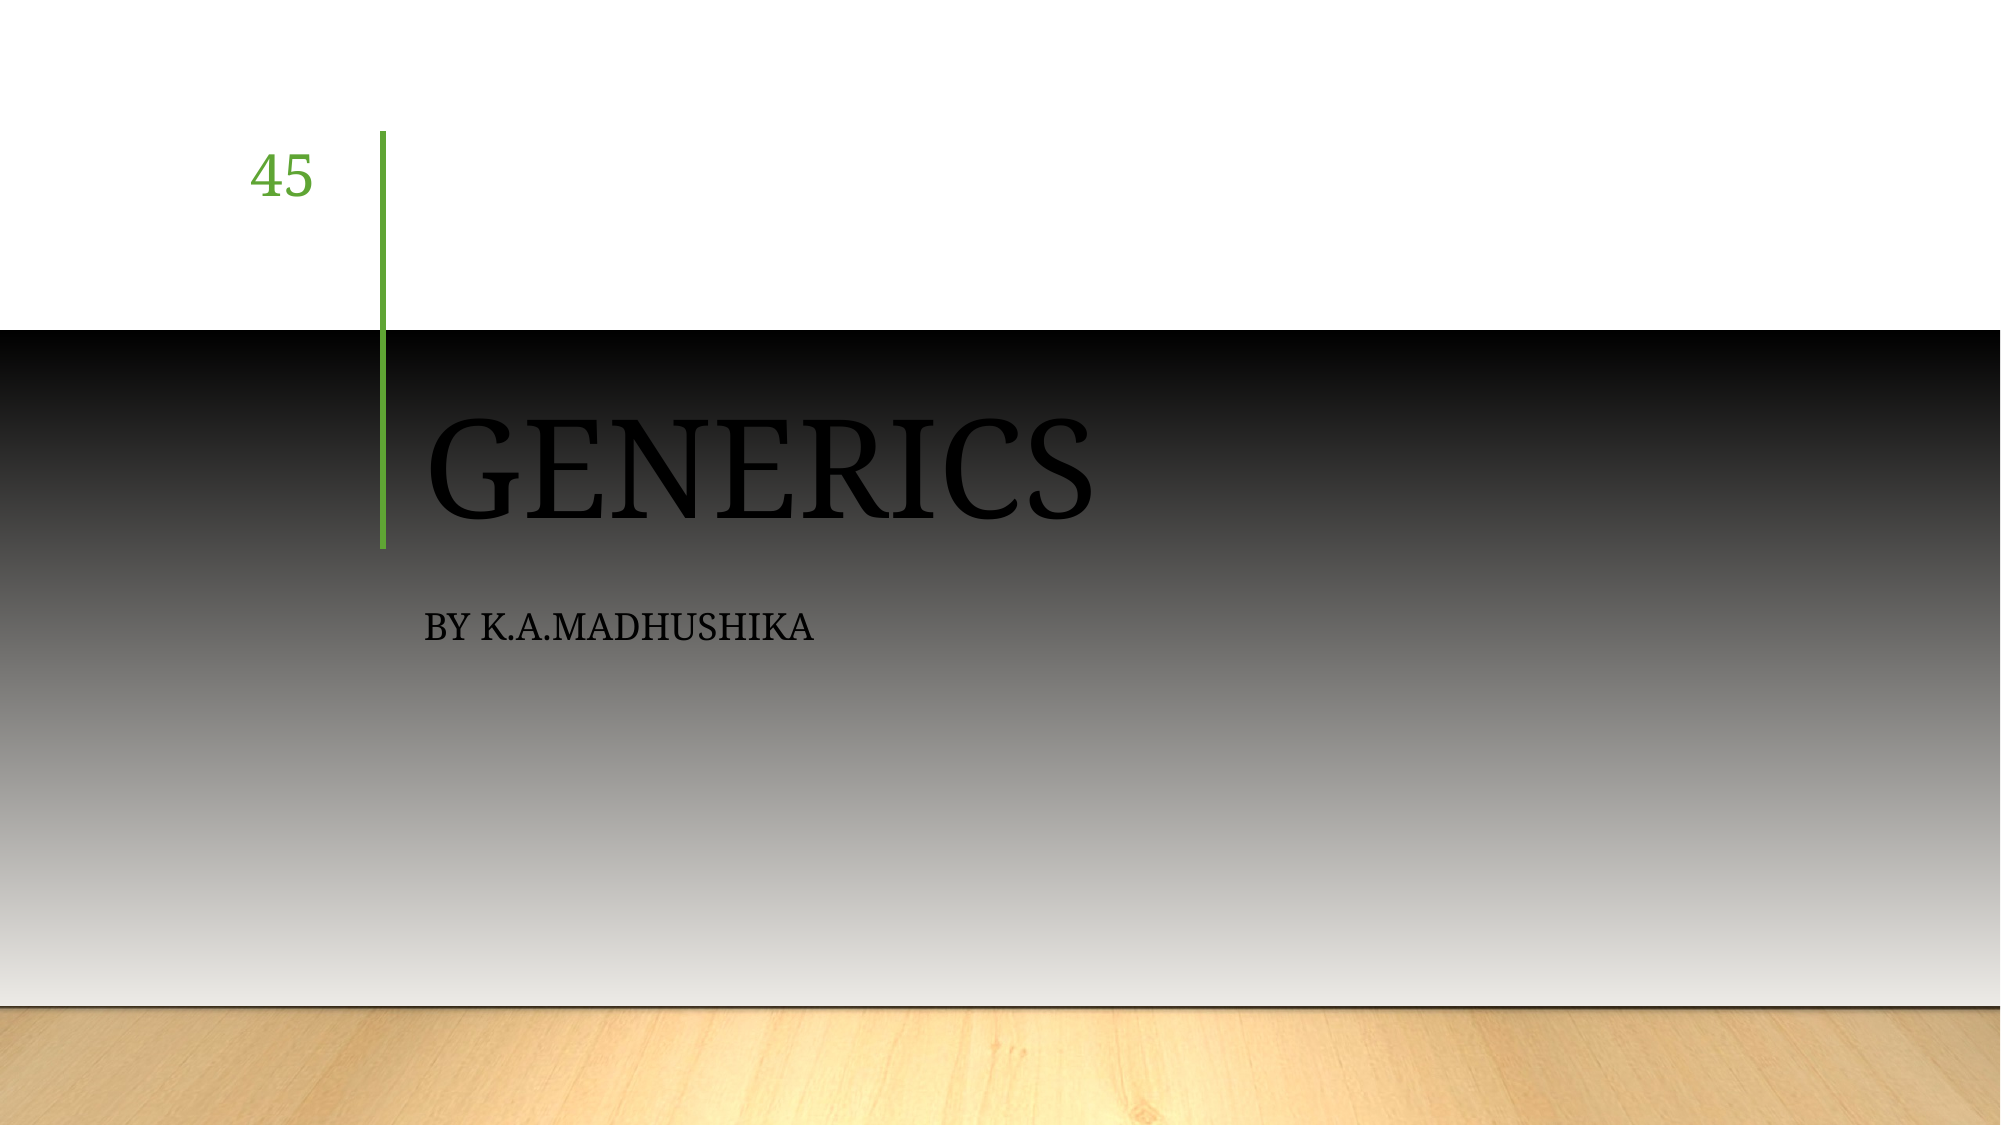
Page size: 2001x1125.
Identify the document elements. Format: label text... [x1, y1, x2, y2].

text_box [235, 131, 369, 214]
title GENERICS [408, 131, 1814, 549]
subtitle BY K.A.Madhushika [408, 579, 1814, 740]
